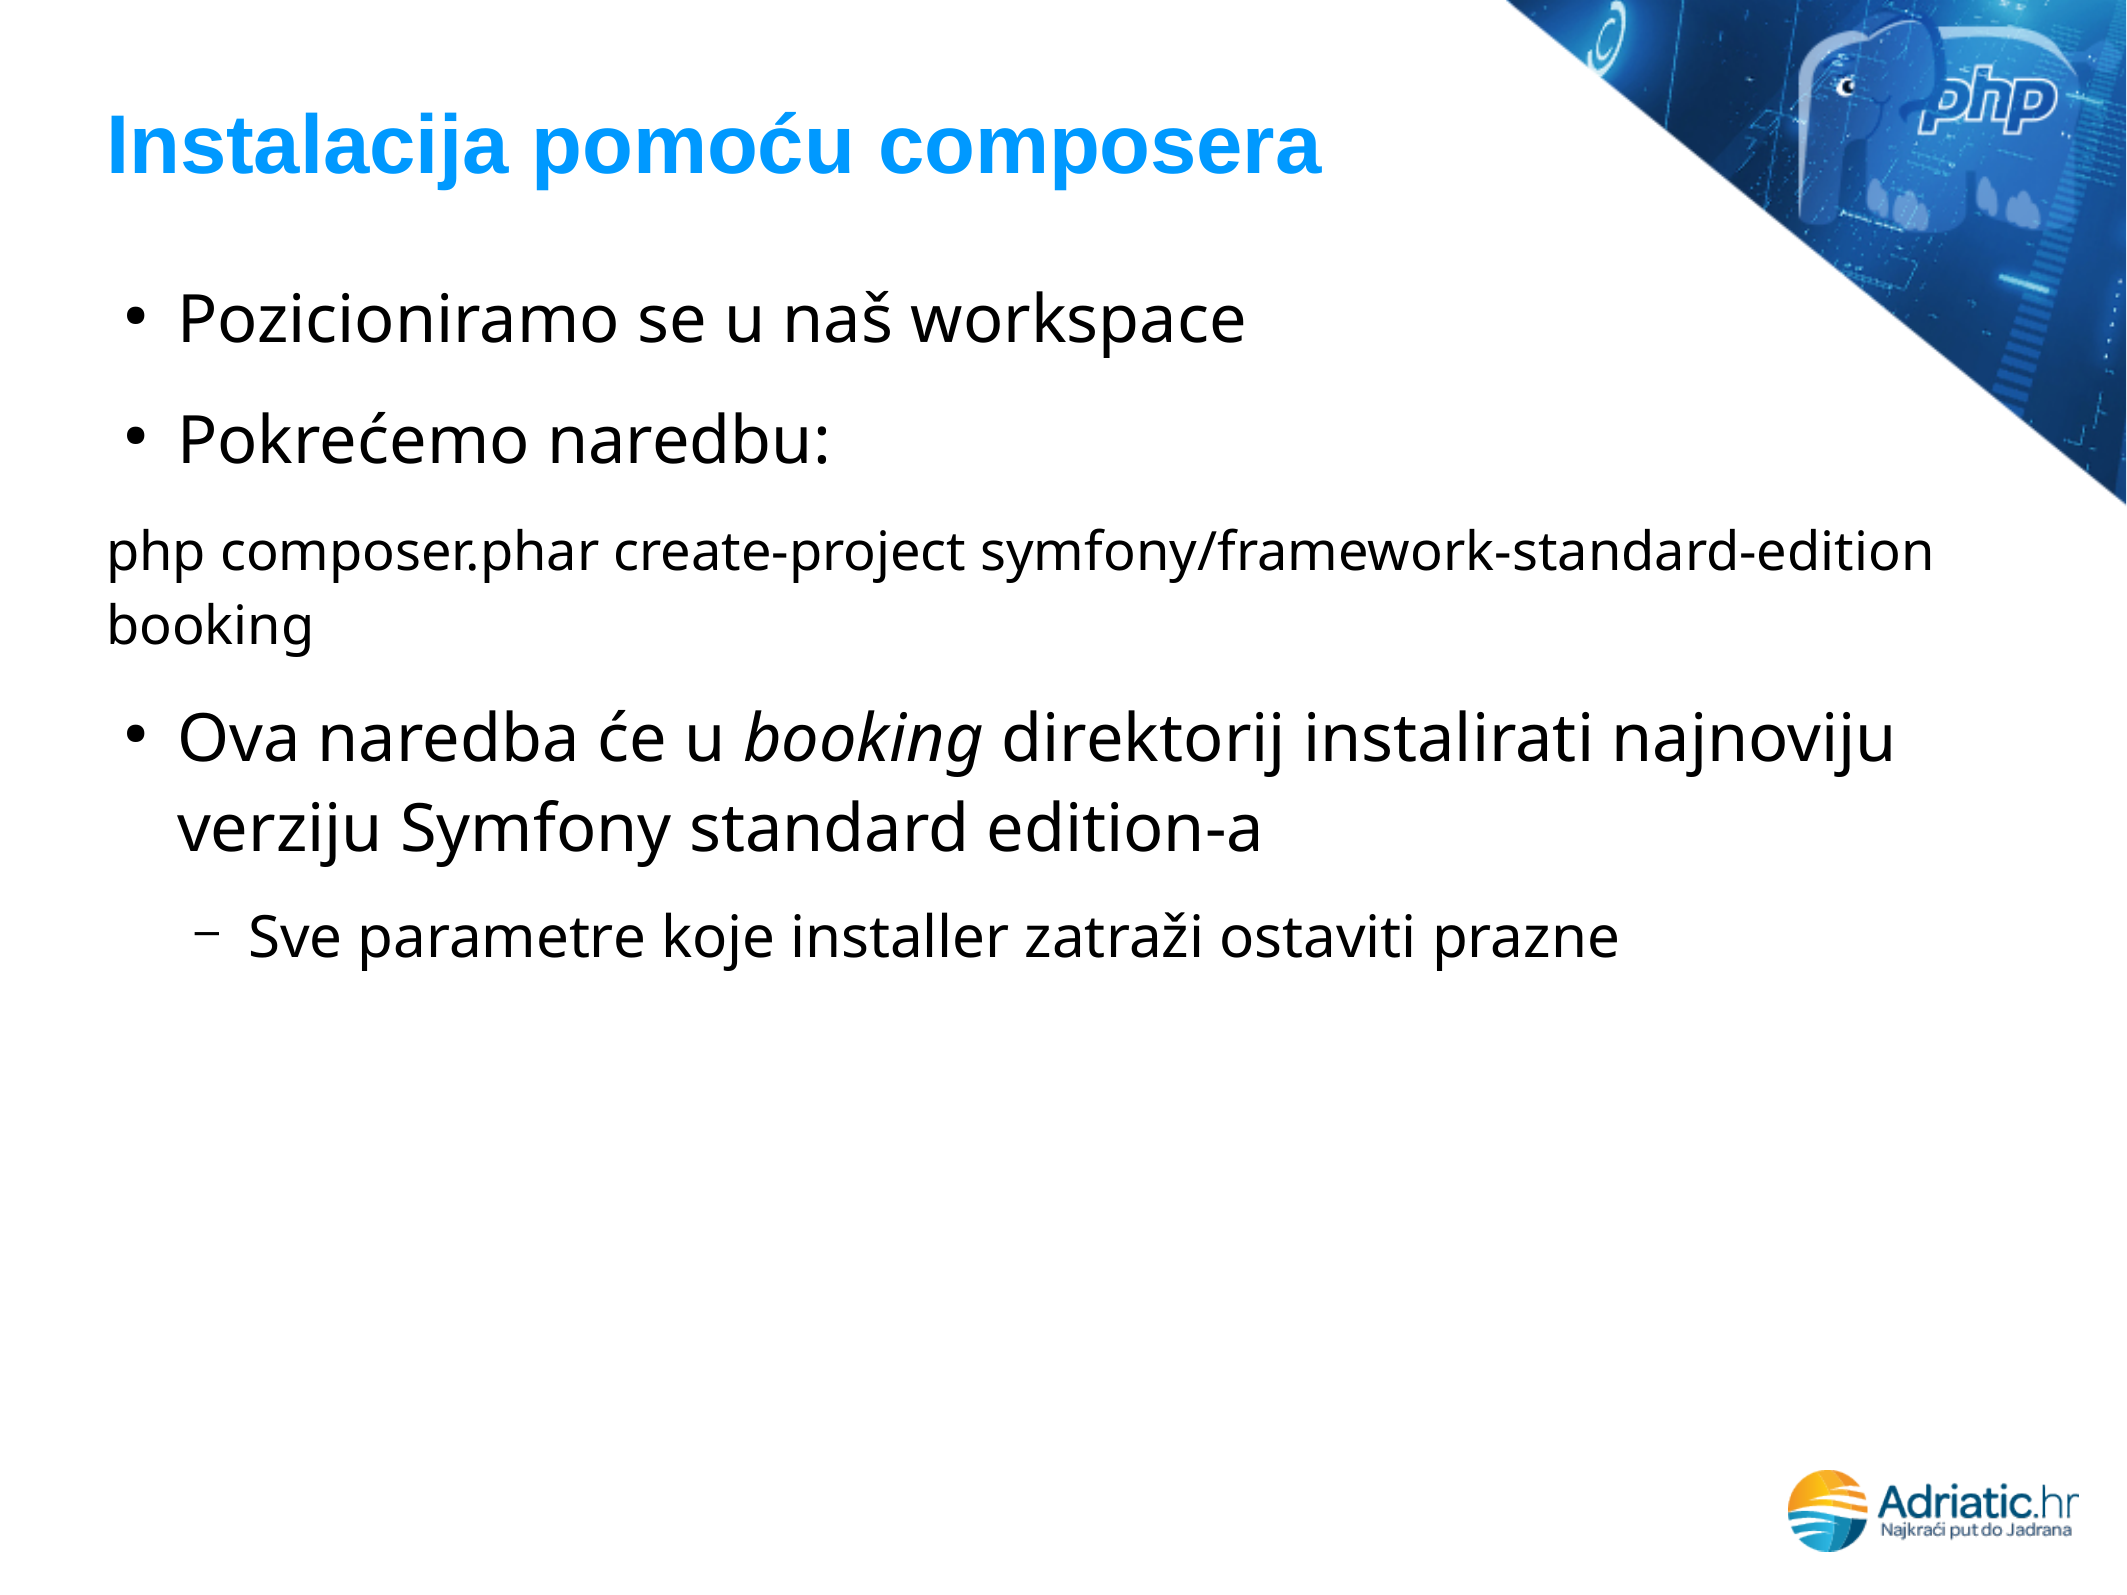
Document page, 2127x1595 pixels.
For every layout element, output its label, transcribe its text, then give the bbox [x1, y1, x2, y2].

picture [1505, 0, 2127, 625]
list Pozicioniramo se u naš workspace Pokrećemo naredbu: php composer.phar create-project symfony/framework-standard-edition booking Ova naredba će u booking direktorij instalirati najnoviju verziju Symfony standard edition-a Sve parametre koje installer zatraži ostaviti prazne [106, 271, 2067, 1453]
picture [1788, 1470, 2079, 1552]
title Instalacija pomoću composera [106, 70, 1630, 219]
